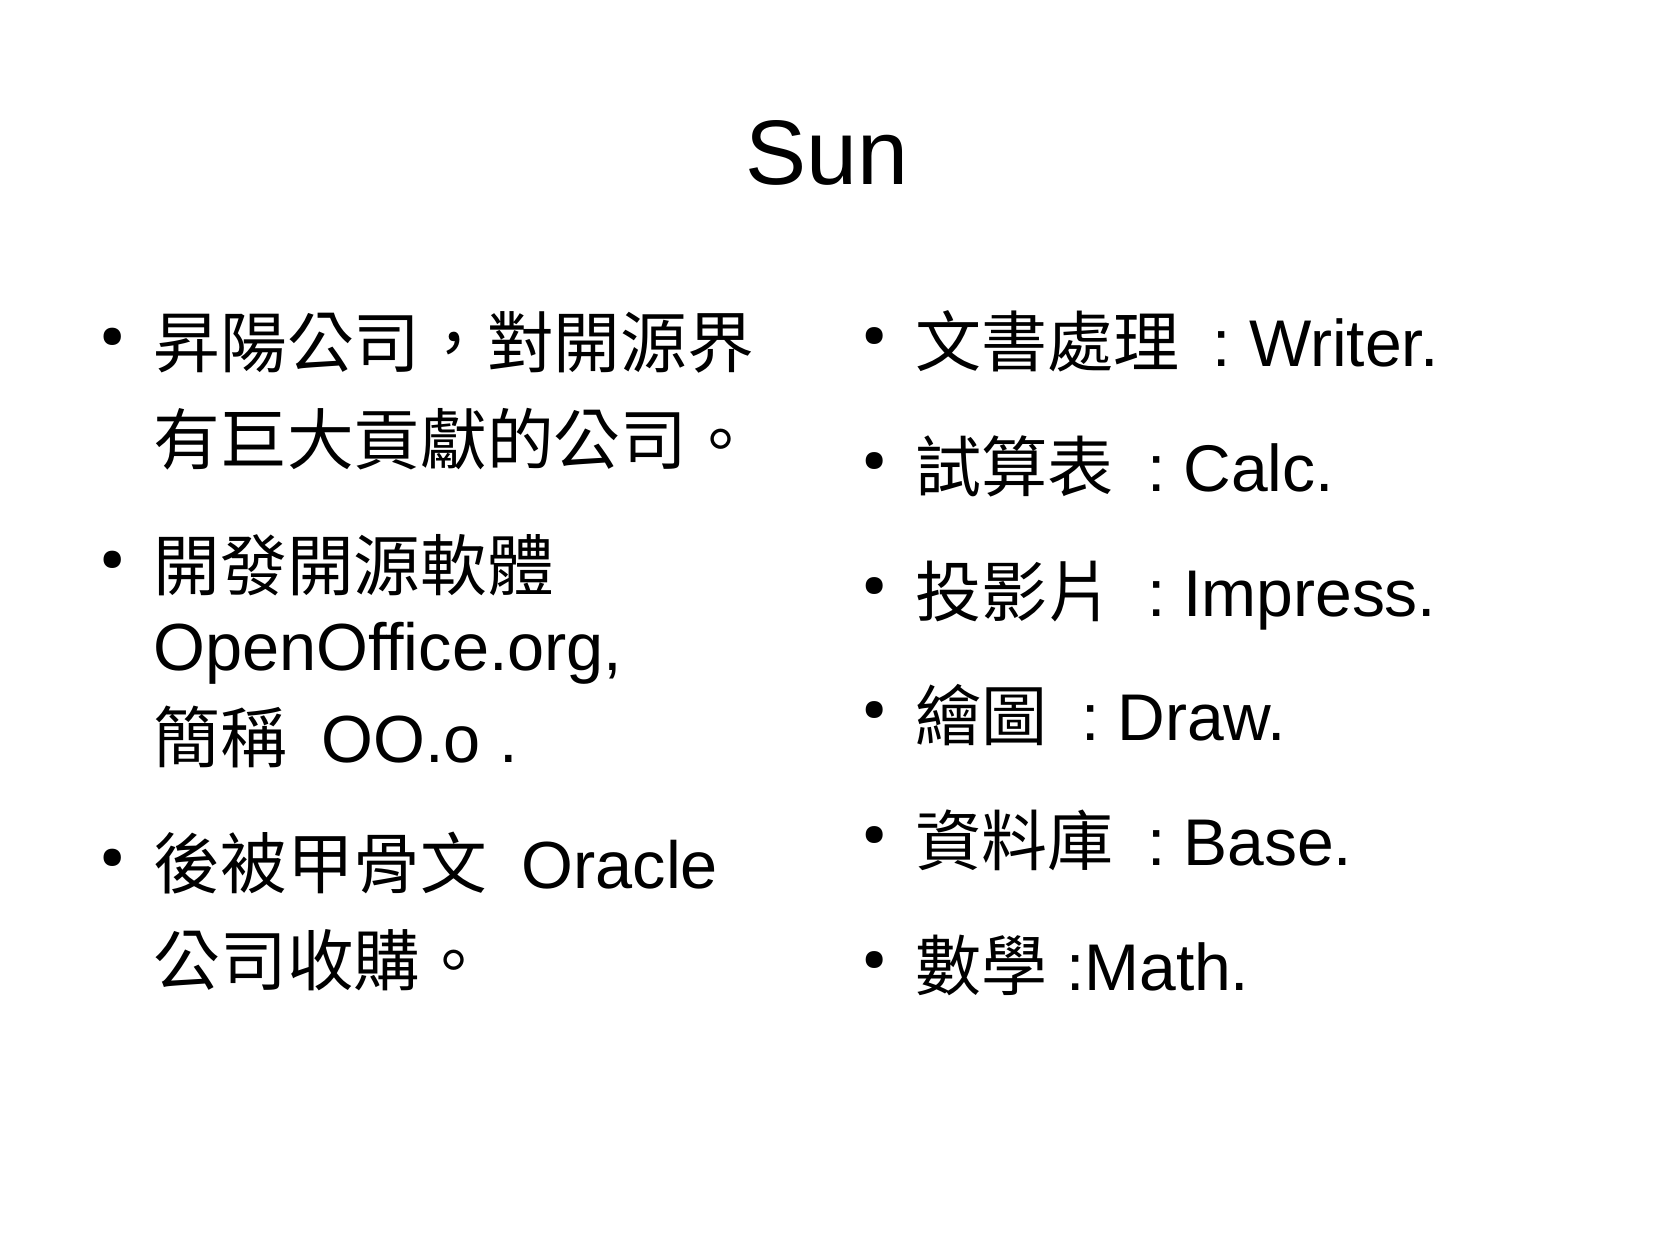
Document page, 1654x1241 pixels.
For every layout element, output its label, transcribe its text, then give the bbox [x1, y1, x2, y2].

title Sun [82, 49, 1571, 257]
list 文書處理 : Writer. 試算表 : Calc. 投影片 : Impress. 繪圖 : Draw. 資料庫 : Base. 數學:Math. [845, 290, 1572, 1010]
list 昇陽公司，對開源界有巨大貢獻的公司。 開發開源軟體 OpenOffice.org, 簡稱 OO.o . 後被甲骨文 Oracle 公司收購。 [82, 290, 809, 1010]
